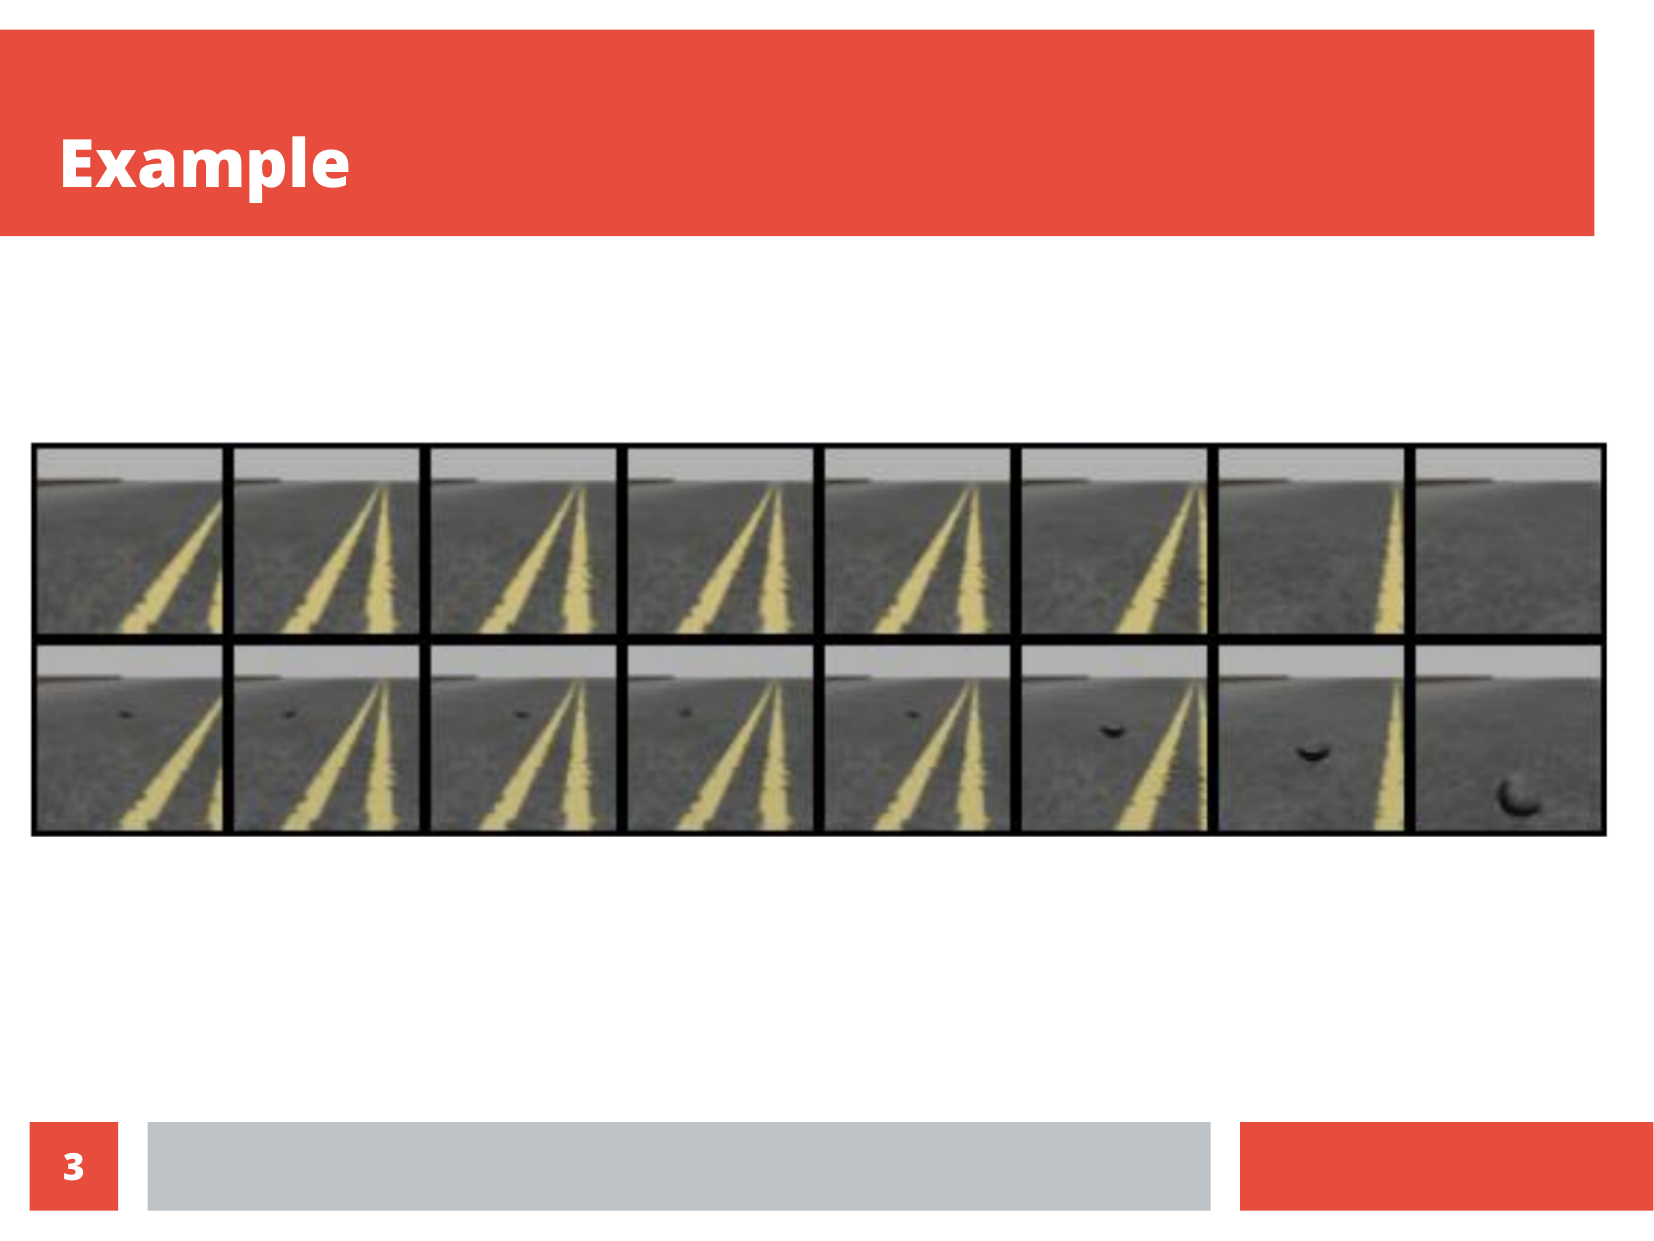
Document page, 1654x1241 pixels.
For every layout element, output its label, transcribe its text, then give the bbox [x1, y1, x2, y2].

picture [0, 406, 1621, 856]
title Example [59, 59, 1595, 207]
